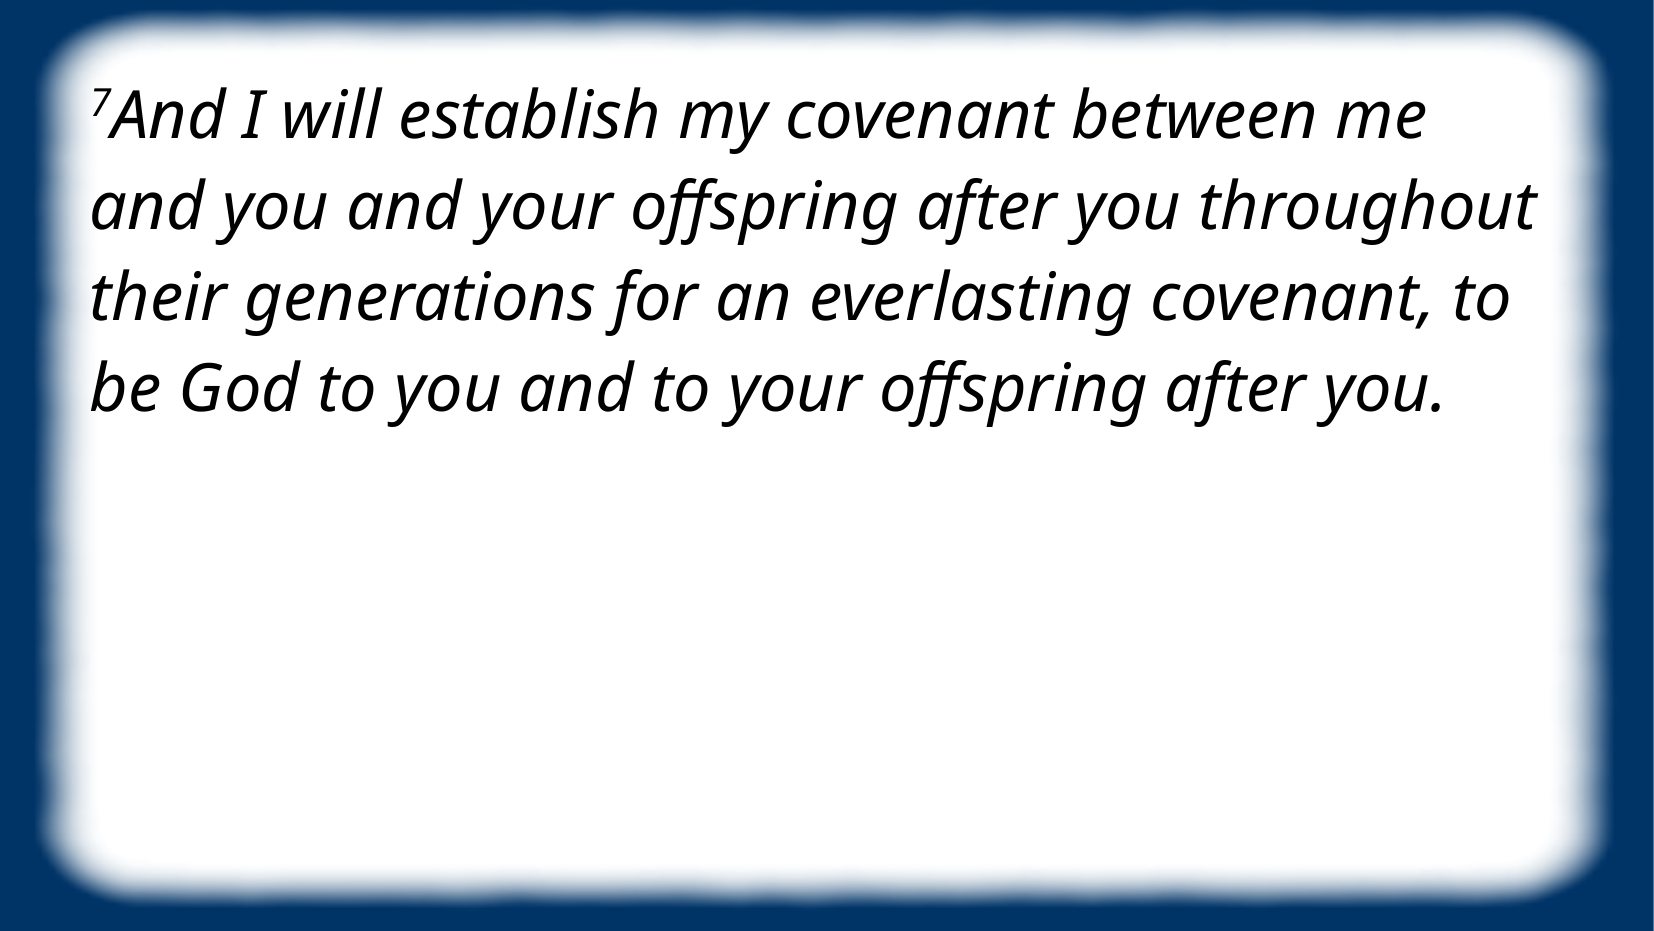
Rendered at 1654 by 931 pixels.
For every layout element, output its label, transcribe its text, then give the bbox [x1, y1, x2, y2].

text_box 7And I will establish my covenant between me and you and your offspring after you throughout their generations for an everlasting covenant, to be God to you and to your offspring after you. [75, 60, 1576, 436]
picture [0, 0, 1654, 931]
